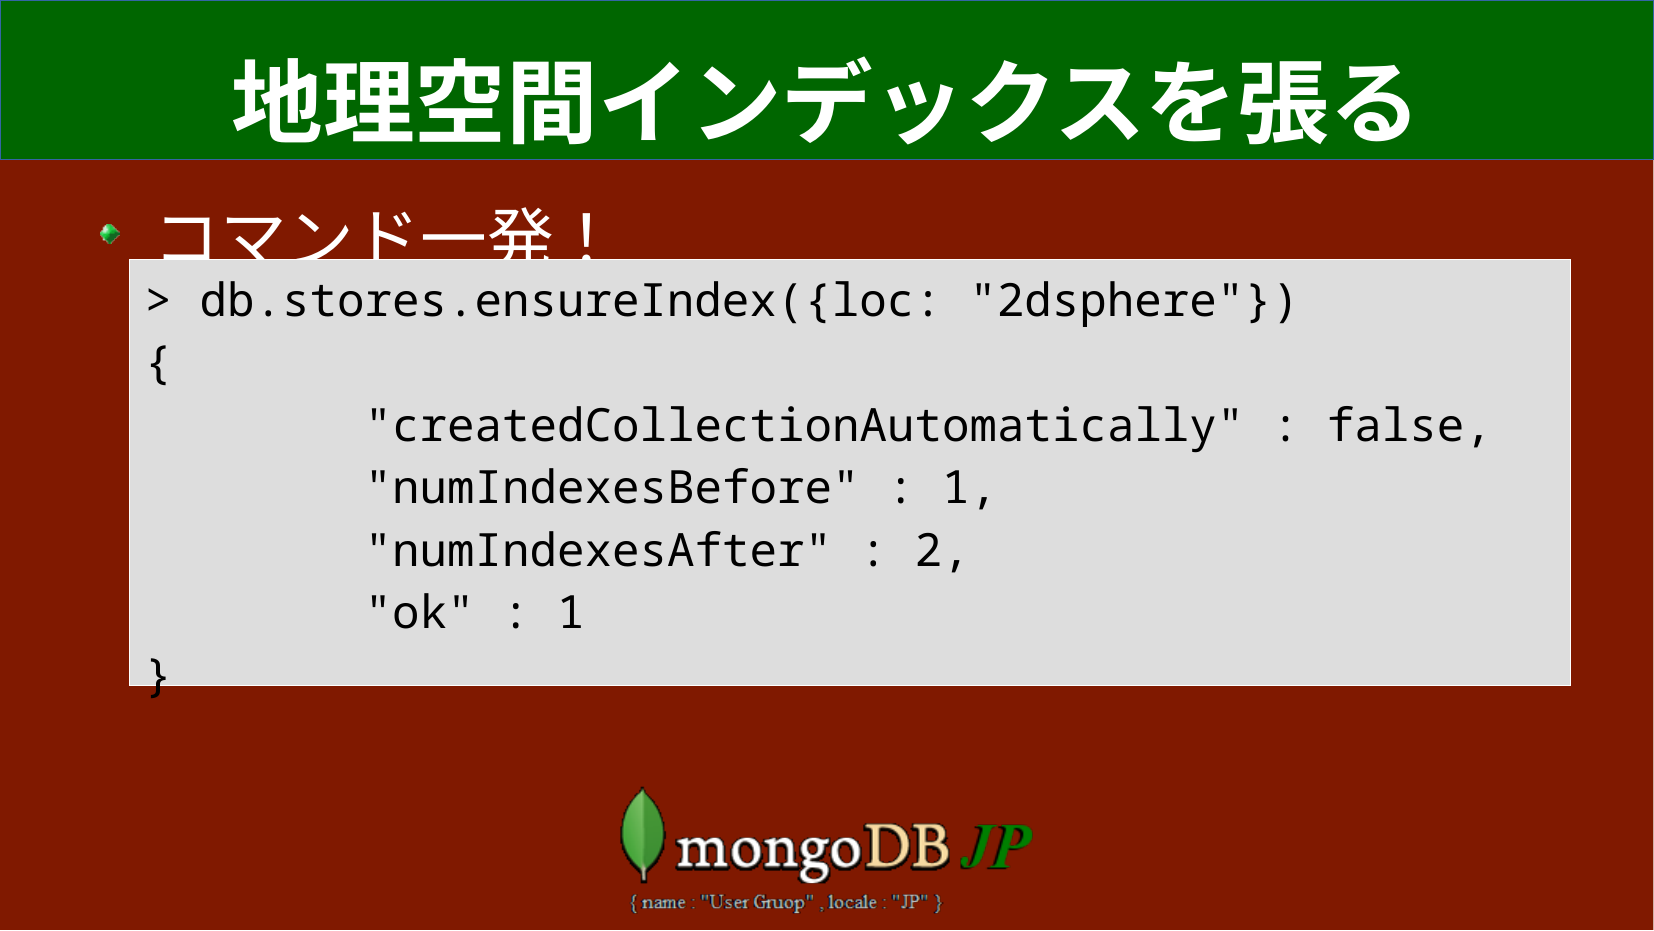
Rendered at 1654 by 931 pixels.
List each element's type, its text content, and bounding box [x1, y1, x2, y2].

title 地理空間インデックスを張る [82, 37, 1571, 156]
text_box > db.stores.ensureIndex({loc: "2dsphere"}) { "createdCollectionAutomatically" : false, "numIndexesBefore" : 1, "numIndexesAfter" : 2, "ok" : 1 } [129, 259, 1571, 686]
list コマンド一発！ [82, 185, 1571, 726]
picture [616, 784, 1047, 931]
